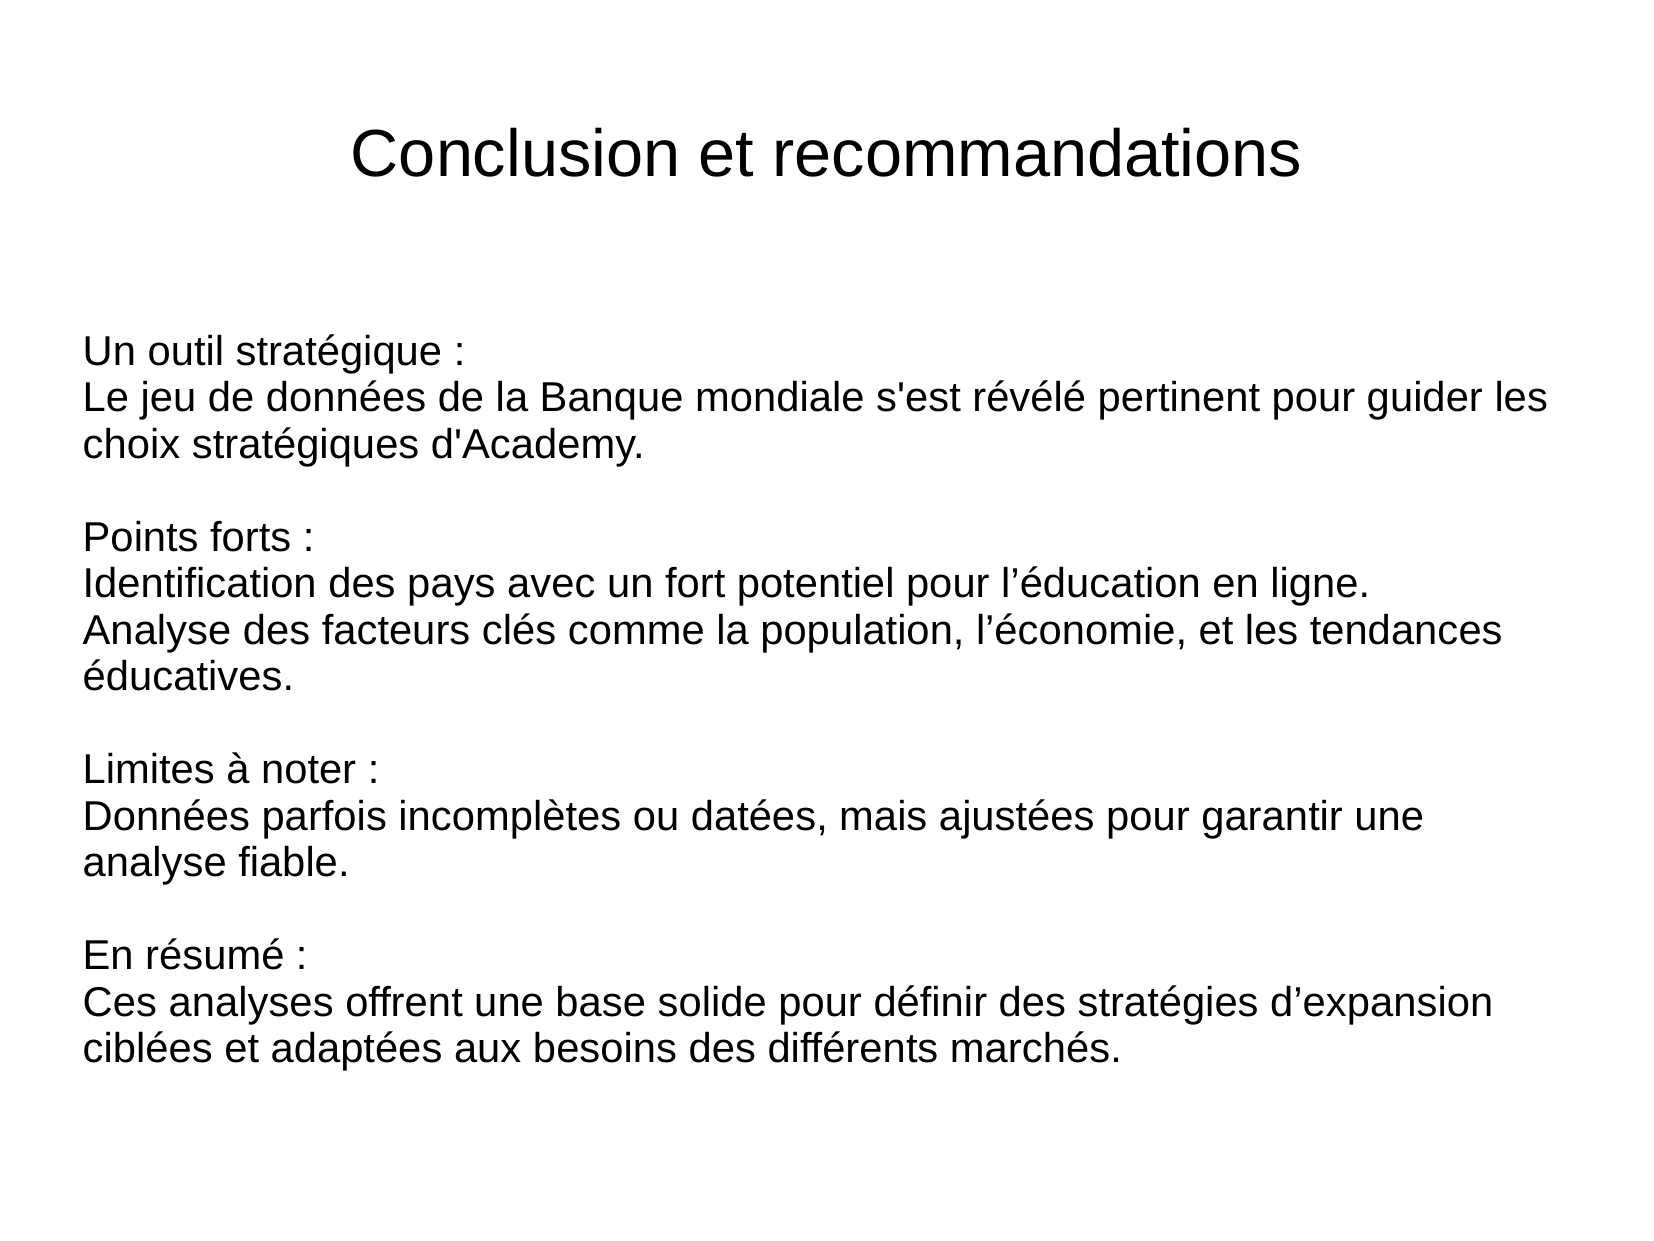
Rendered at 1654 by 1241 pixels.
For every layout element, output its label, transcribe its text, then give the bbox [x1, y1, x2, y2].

title Conclusion et recommandations [82, 49, 1571, 257]
subtitle Un outil stratégique : Le jeu de données de la Banque mondiale s'est révélé pertinent pour guider les choix stratégiques d'Academy. Points forts : Identification des pays avec un fort potentiel pour l’éducation en ligne. Analyse des facteurs clés comme la population, l’économie, et les tendances éducatives. Limites à noter : Données parfois incomplètes ou datées, mais ajustées pour garantir une analyse fiable. En résumé : Ces analyses offrent une base solide pour définir des stratégies d’expansion ciblées et adaptées aux besoins des différents marchés. [82, 290, 1571, 1109]
